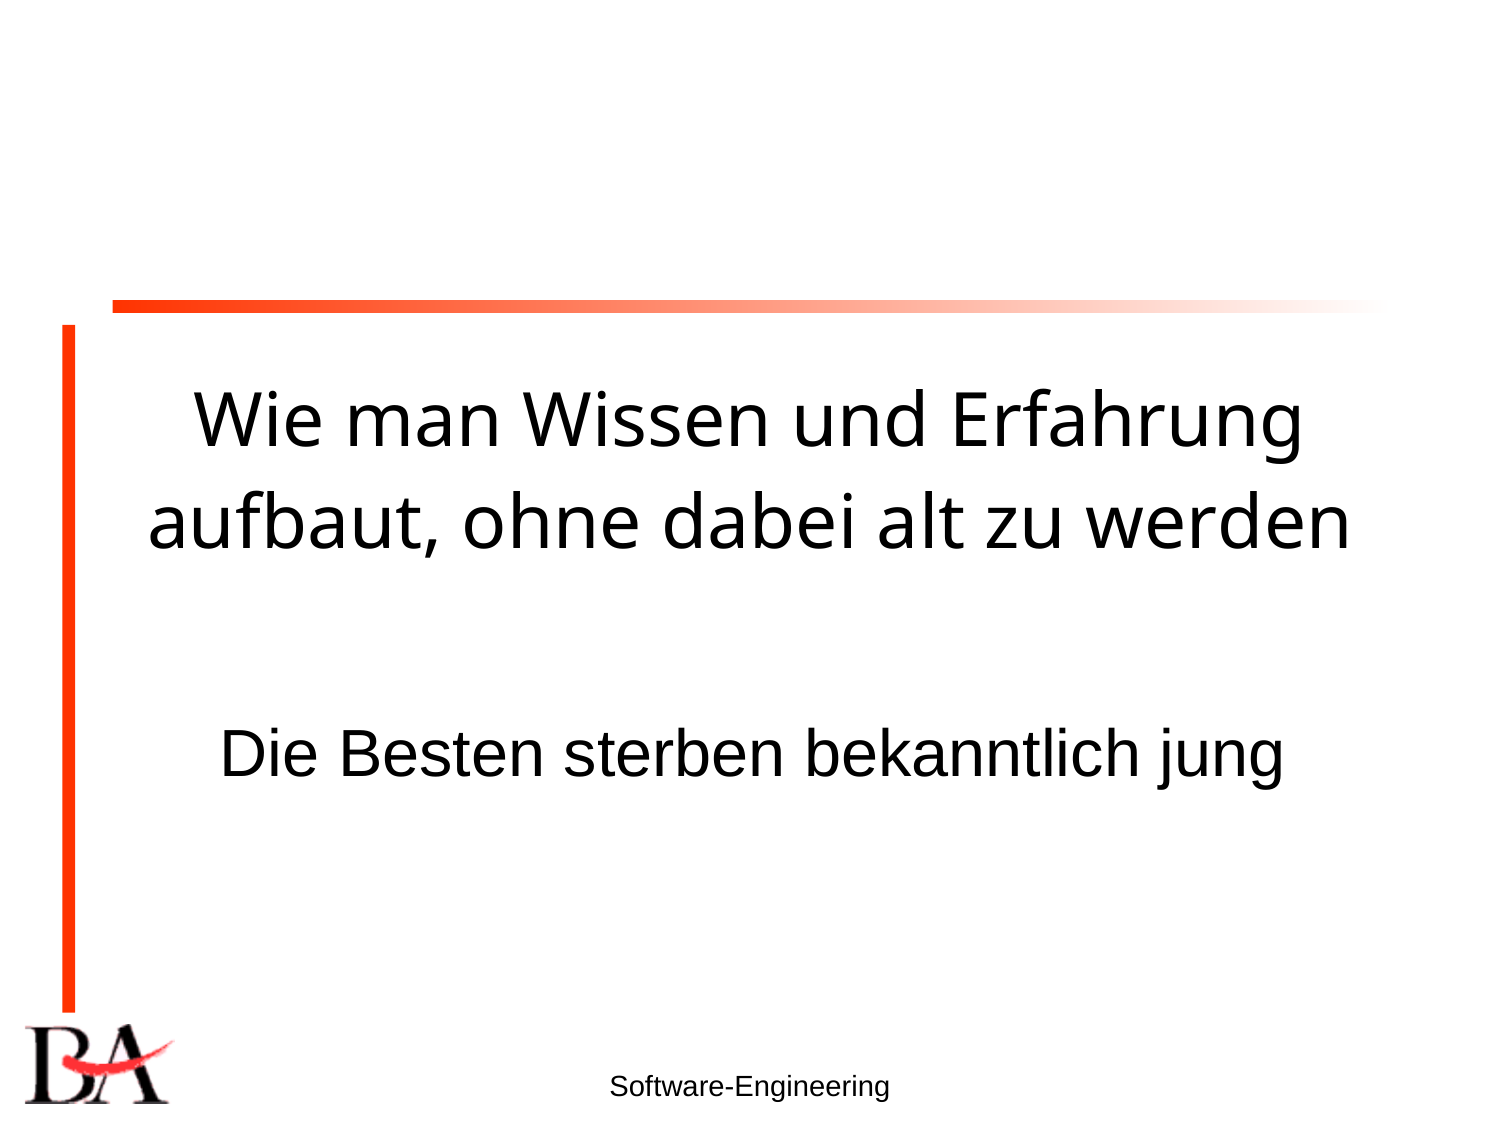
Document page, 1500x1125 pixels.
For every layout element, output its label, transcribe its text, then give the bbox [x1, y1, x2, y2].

picture [24, 1024, 175, 1104]
subtitle Die Besten sterben bekanntlich jung [129, 708, 1312, 926]
title Wie man Wissen und Erfahrung aufbaut, ohne dabei alt zu werden [112, 302, 1388, 636]
